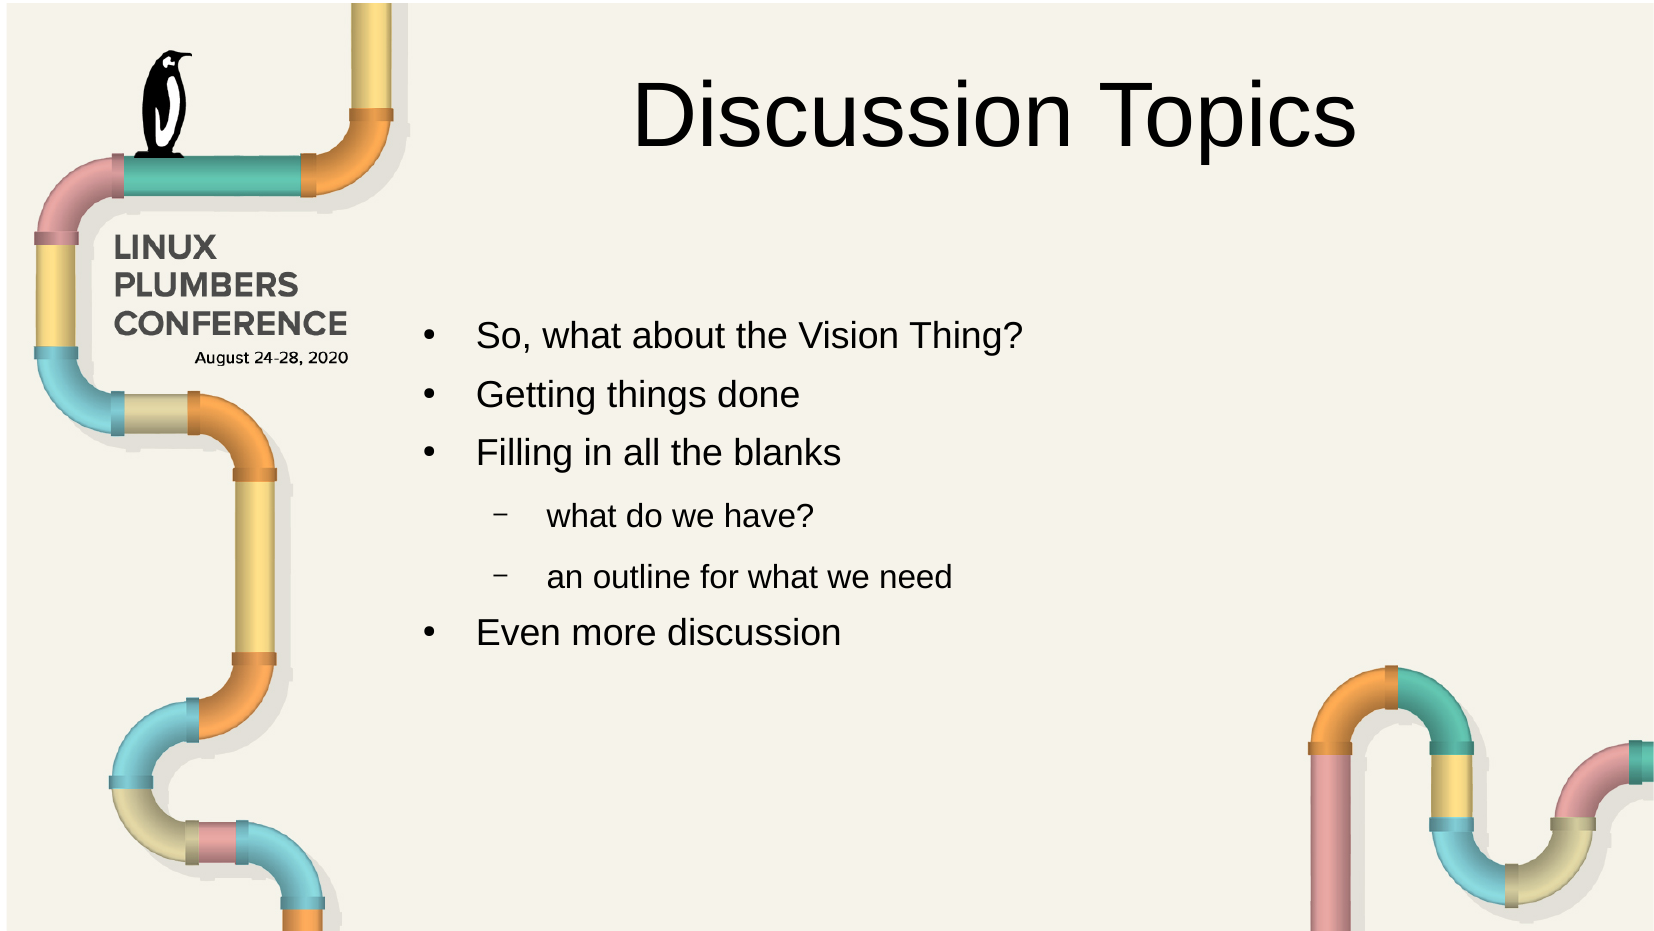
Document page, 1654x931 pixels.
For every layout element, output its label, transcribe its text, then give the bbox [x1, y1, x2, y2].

picture [6, 3, 1654, 931]
list So, what about the Vision Thing? Getting things done Filling in all the blanks what do we have? an outline for what we need Even more discussion [405, 315, 1436, 901]
title Discussion Topics [420, 37, 1571, 193]
